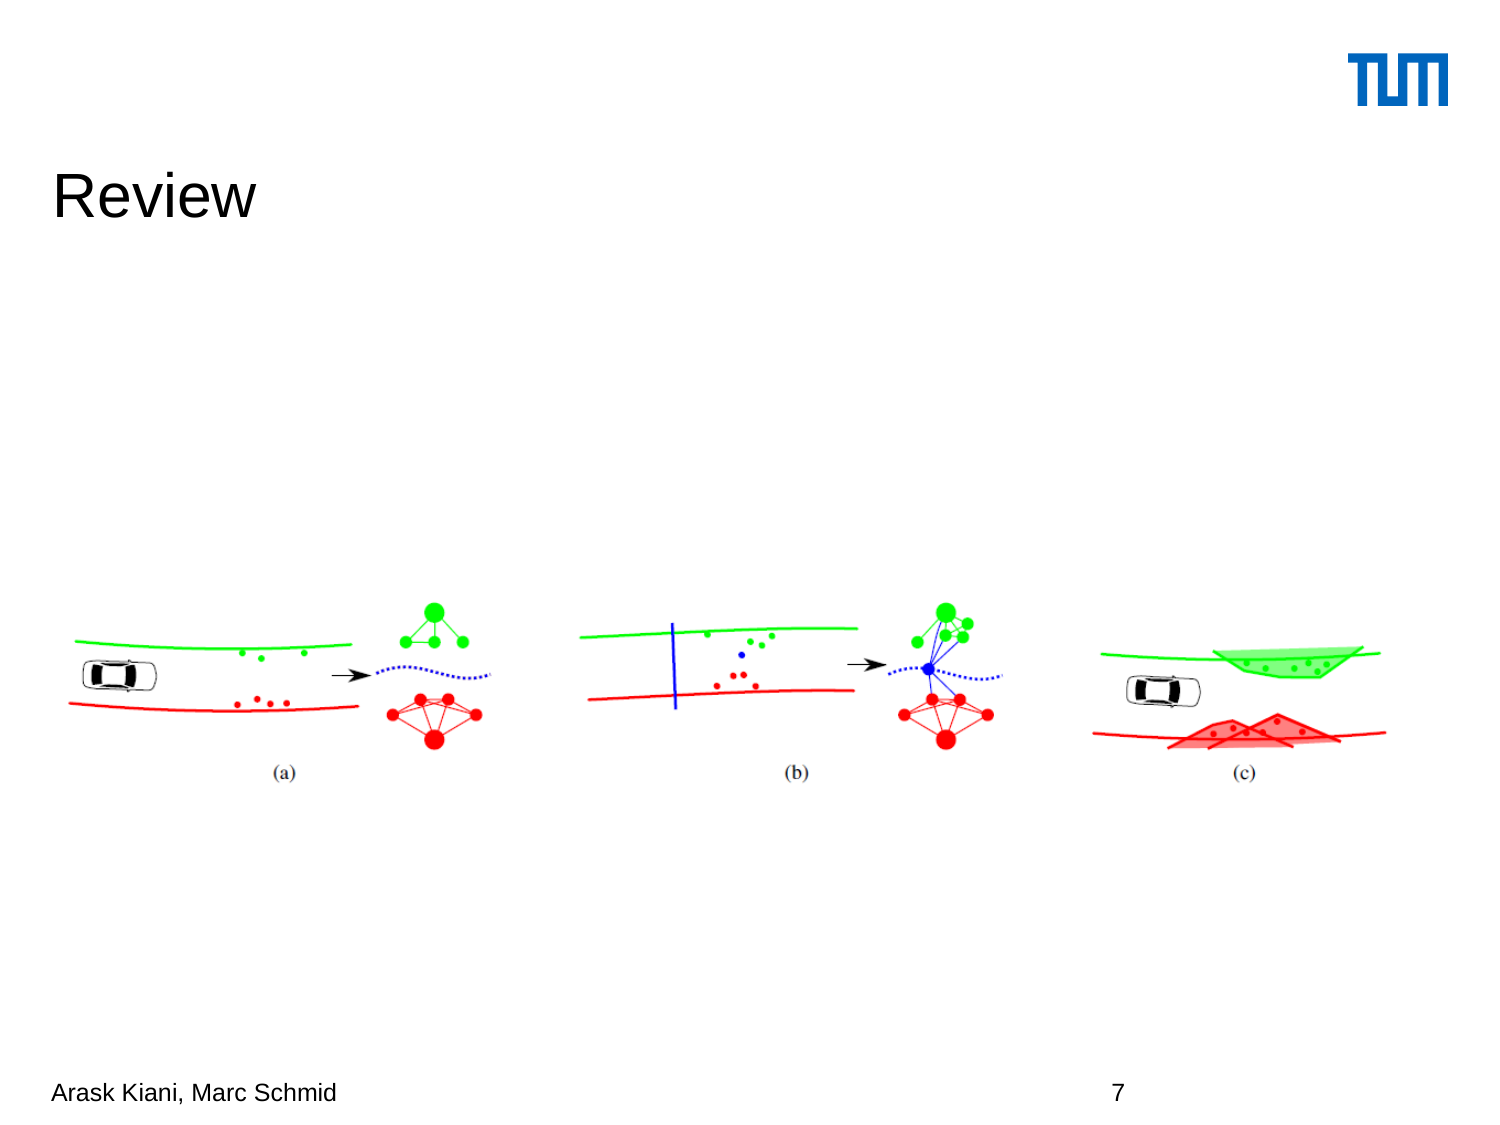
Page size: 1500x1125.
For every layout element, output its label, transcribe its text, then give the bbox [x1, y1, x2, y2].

text_box ‹Nr.› [1112, 1061, 1448, 1122]
title Review [52, 163, 1449, 231]
picture [52, 550, 1449, 799]
text_box Arask Kiani, Marc Schmid [51, 1061, 1112, 1122]
